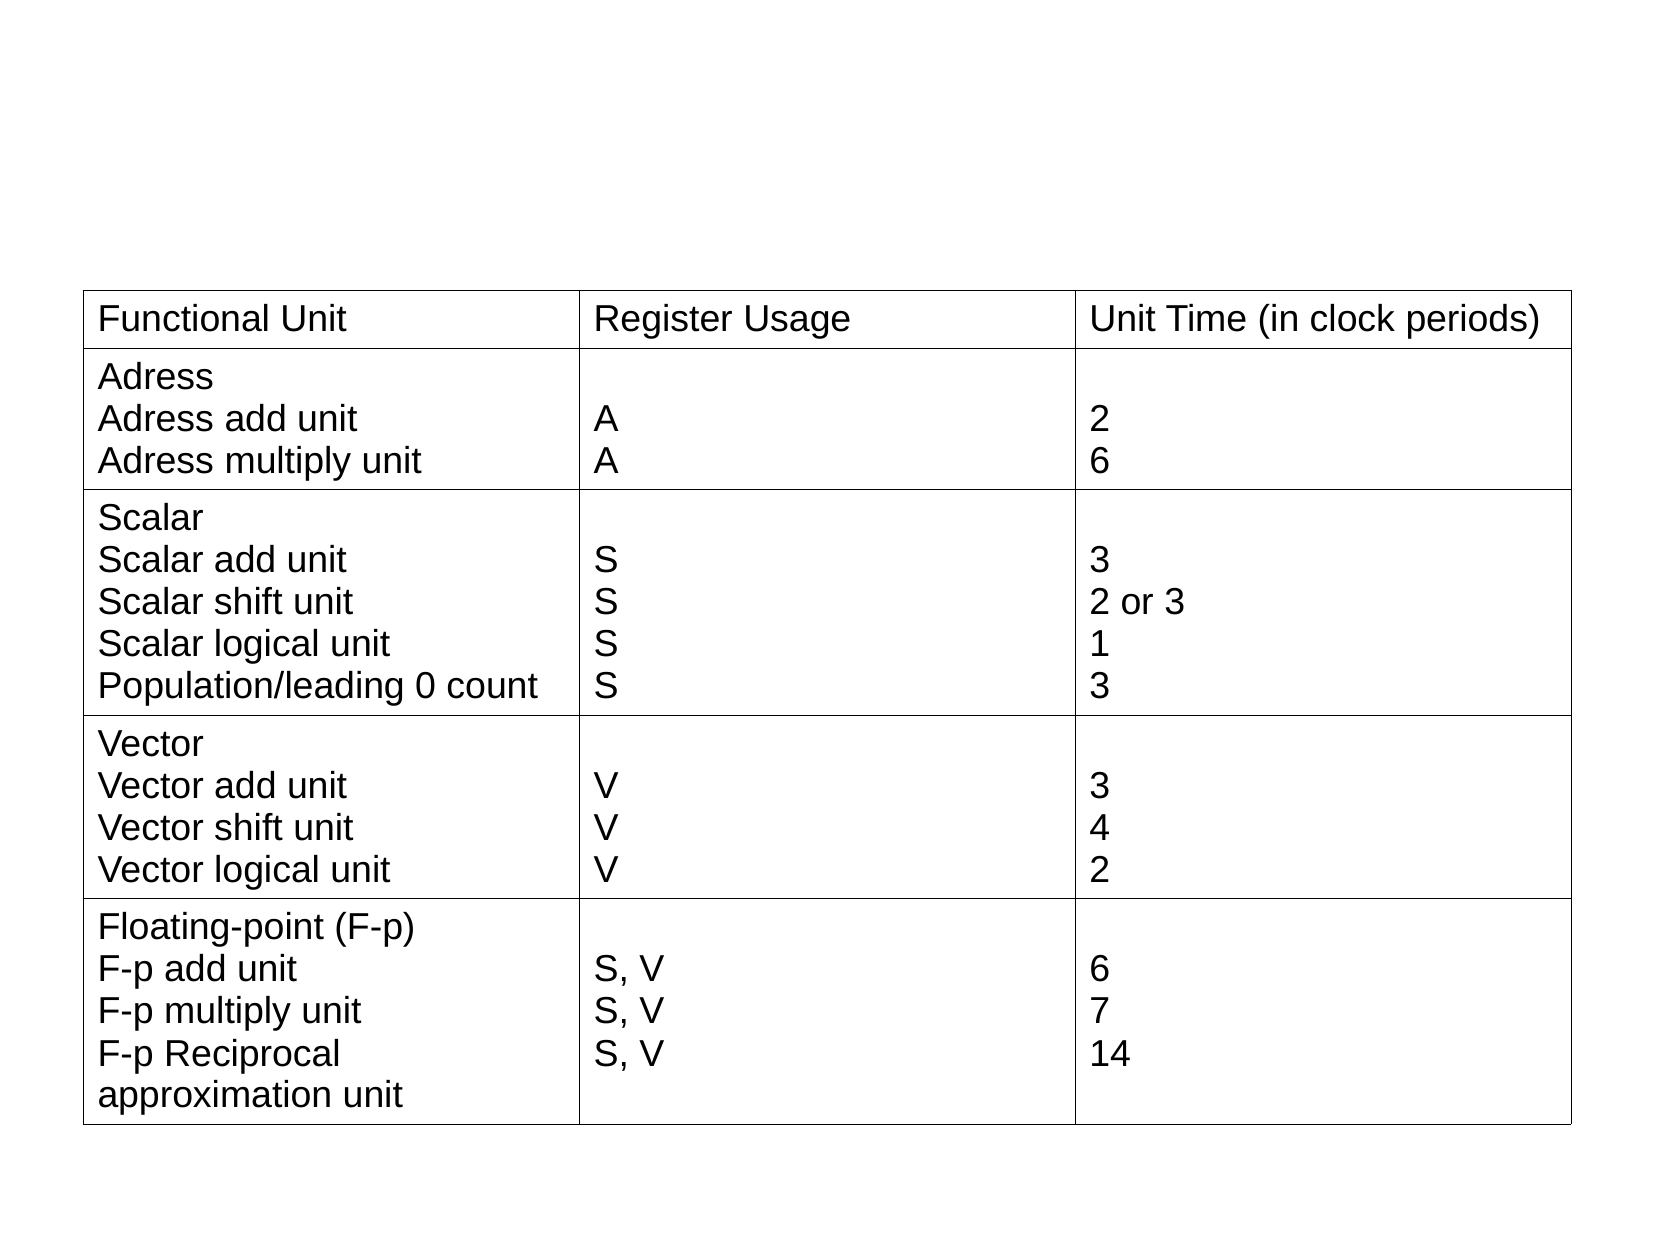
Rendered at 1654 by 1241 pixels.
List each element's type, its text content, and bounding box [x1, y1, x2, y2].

table_header Functional Unit [84, 291, 579, 348]
table_cell 2 6 [1076, 349, 1571, 489]
table_cell S, V S, V S, V [580, 899, 1075, 1124]
table_header Register Usage [580, 291, 1075, 348]
table_cell Floating-point (F-p) F-p add unit F-p multiply unit F-p Reciprocal approximation unit [84, 899, 579, 1124]
table_cell Adress Adress add unit Adress multiply unit [84, 349, 579, 489]
table_cell 6 7 14 [1076, 899, 1571, 1124]
table_cell Scalar Scalar add unit Scalar shift unit Scalar logical unit Population/leading 0 count [84, 490, 579, 715]
table_cell 3 4 2 [1076, 716, 1571, 898]
table_cell V V V [580, 716, 1075, 898]
table_cell A A [580, 349, 1075, 489]
table_cell S S S S [580, 490, 1075, 715]
table_cell Vector Vector add unit Vector shift unit Vector logical unit [84, 716, 579, 898]
table_header Unit Time (in clock periods) [1076, 291, 1571, 348]
table_cell 3 2 or 3 1 3 [1076, 490, 1571, 715]
